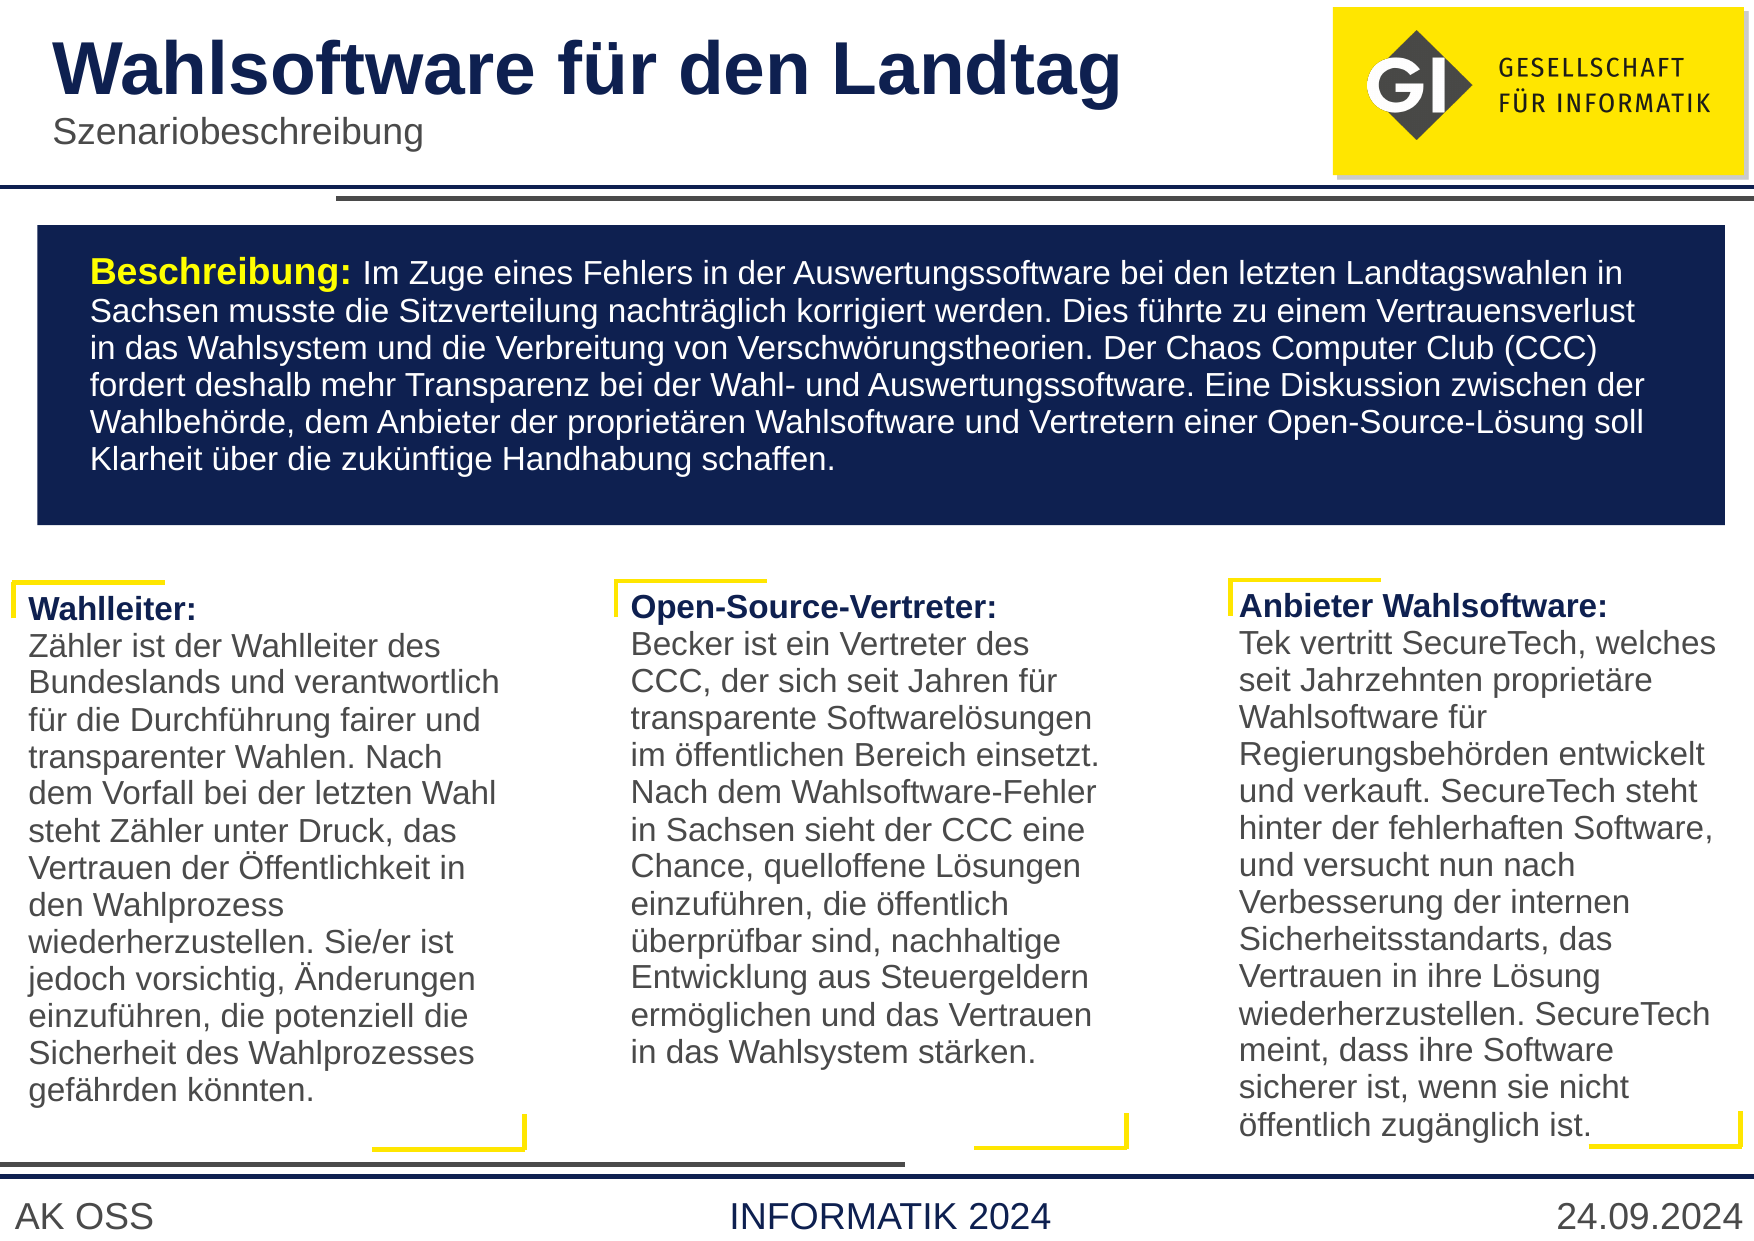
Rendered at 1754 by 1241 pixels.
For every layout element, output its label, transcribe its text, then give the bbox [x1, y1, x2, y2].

text_box Wahlleiter: Zähler ist der Wahlleiter des Bundeslands und verantwortlich für die Durchführung fairer und transparenter Wahlen. Nach dem Vorfall bei der letzten Wahl steht Zähler unter Druck, das Vertrauen der Öffentlichkeit in den Wahlprozess wiederherzustellen. Sie/er ist jedoch vorsichtig, Änderungen einzuführen, die potenziell die Sicherheit des Wahlprozesses gefährden könnten. [13, 582, 525, 1190]
text_box 24.09.2024 [1541, 1188, 1754, 1241]
text_box Open-Source-Vertreter: Becker ist ein Vertreter des CCC, der sich seit Jahren für transparente Softwarelösungen im öffentlichen Bereich einsetzt. Nach dem Wahlsoftware-Fehler in Sachsen sieht der CCC eine Chance, quelloffene Lösungen einzuführen, die öffentlich überprüfbar sind, nachhaltige Entwicklung aus Steuergeldern ermöglichen und das Vertrauen in das Wahlsystem stärken. [615, 720, 1127, 1152]
text_box Anbieter Wahlsoftware: Tek vertritt SecureTech, welches seit Jahrzehnten proprietäre Wahlsoftware für Regierungsbehörden entwickelt und verkauft. SecureTech steht hinter der fehlerhaften Software, und versucht nun nach Verbesserung der internen Sicherheitsstandarts, das Vertrauen in ihre Lösung wiederherzustellen. SecureTech meint, dass ihre Software sicherer ist, wenn sie nicht öffentlich zugänglich ist. [1224, 580, 1735, 1151]
text_box [1332, 7, 1744, 176]
picture [1367, 30, 1710, 140]
text_box Beschreibung: Im Zuge eines Fehlers in der Auswertungssoftware bei den letzten Landtagswahlen in Sachsen musste die Sitzverteilung nachträglich korrigiert werden. Dies führte zu einem Vertrauensverlust in das Wahlsystem und die Verbreitung von Verschwörungstheorien. Der Chaos Computer Club (CCC) fordert deshalb mehr Transparenz bei der Wahl- und Auswertungssoftware. Eine Diskussion zwischen der Wahlbehörde, dem Anbieter der proprietären Wahlsoftware und Vertretern einer Open-Source-Lösung soll Klarheit über die zukünftige Handhabung schaffen. [75, 243, 1688, 720]
text_box AK OSS [0, 1188, 170, 1241]
text_box Wahlsoftware für den Landtag Szenariobeschreibung [37, 19, 1313, 174]
text_box [37, 225, 1725, 526]
text_box INFORMATIK 2024 [714, 1188, 1067, 1241]
